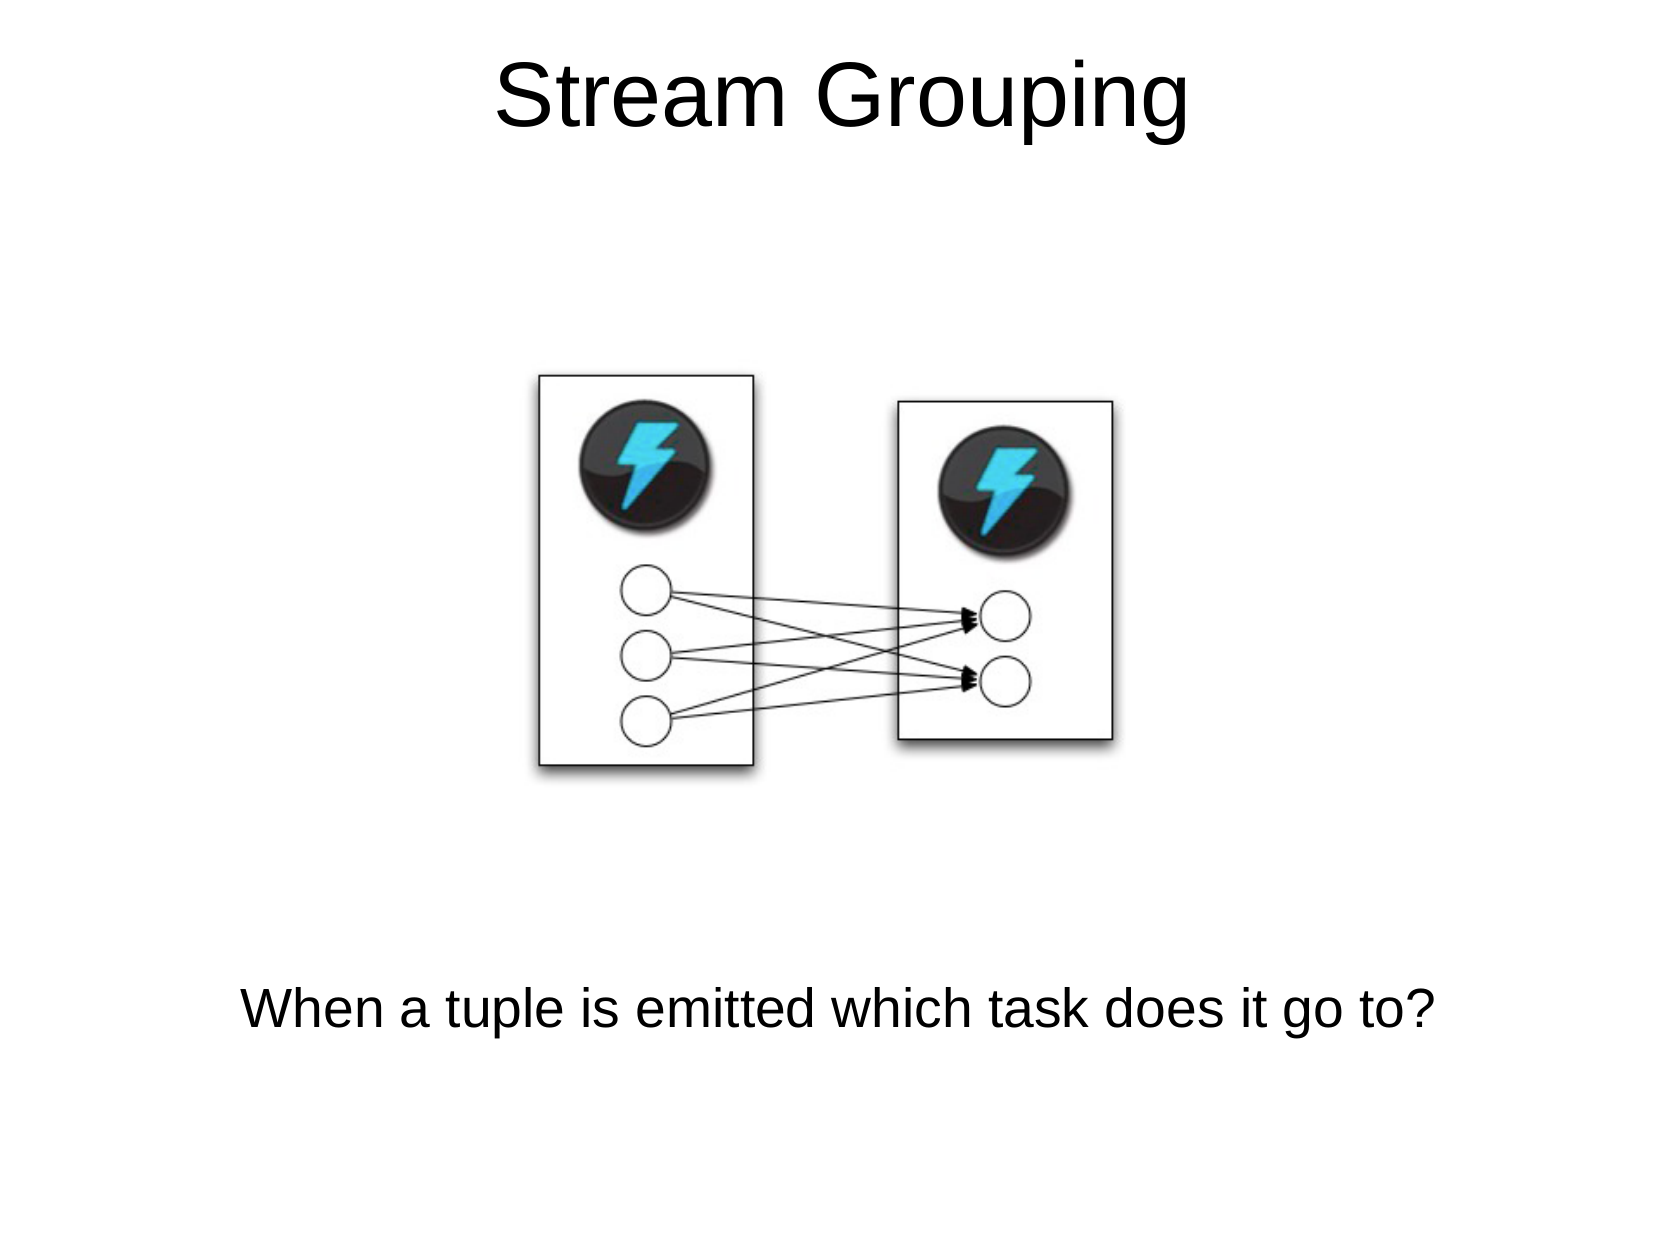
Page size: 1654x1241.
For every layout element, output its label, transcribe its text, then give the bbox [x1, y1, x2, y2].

title Stream Grouping [124, 20, 1530, 159]
text_box When a tuple is emitted which task does it go to? [190, 964, 1453, 1047]
picture [518, 358, 1136, 794]
